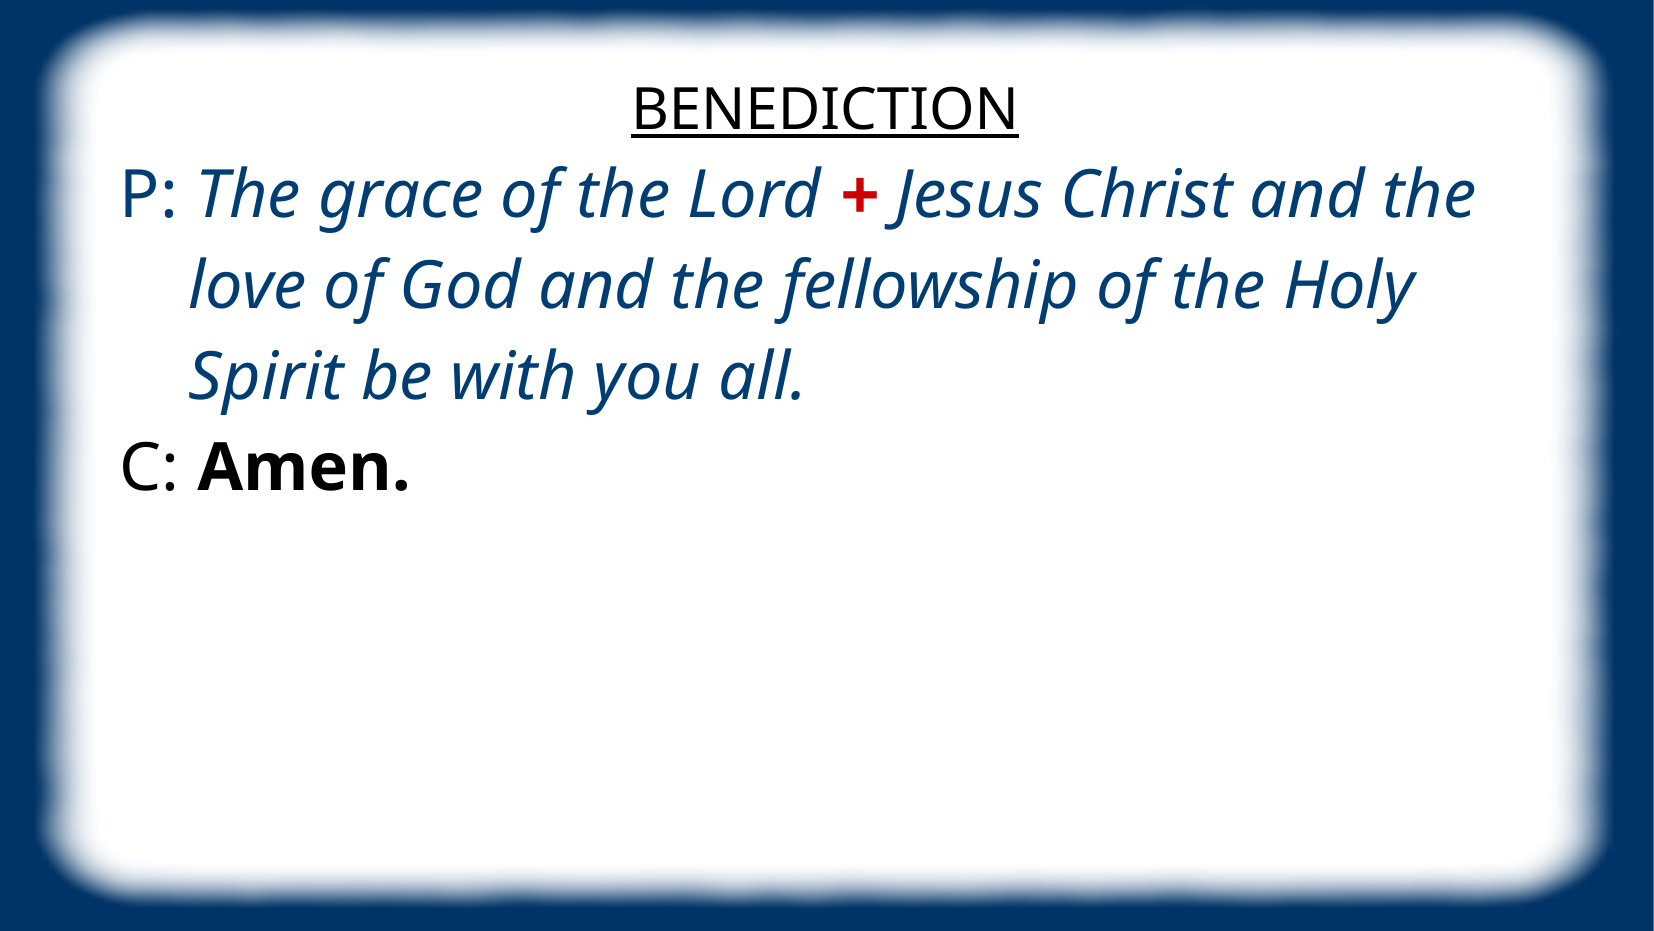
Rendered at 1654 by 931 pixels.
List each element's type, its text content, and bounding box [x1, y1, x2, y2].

text_box BENEDICTION P: The grace of the Lord + Jesus Christ and the love of God and the fellowship of the Holy Spirit be with you all. C: Amen. [105, 60, 1546, 508]
picture [0, 0, 1654, 931]
